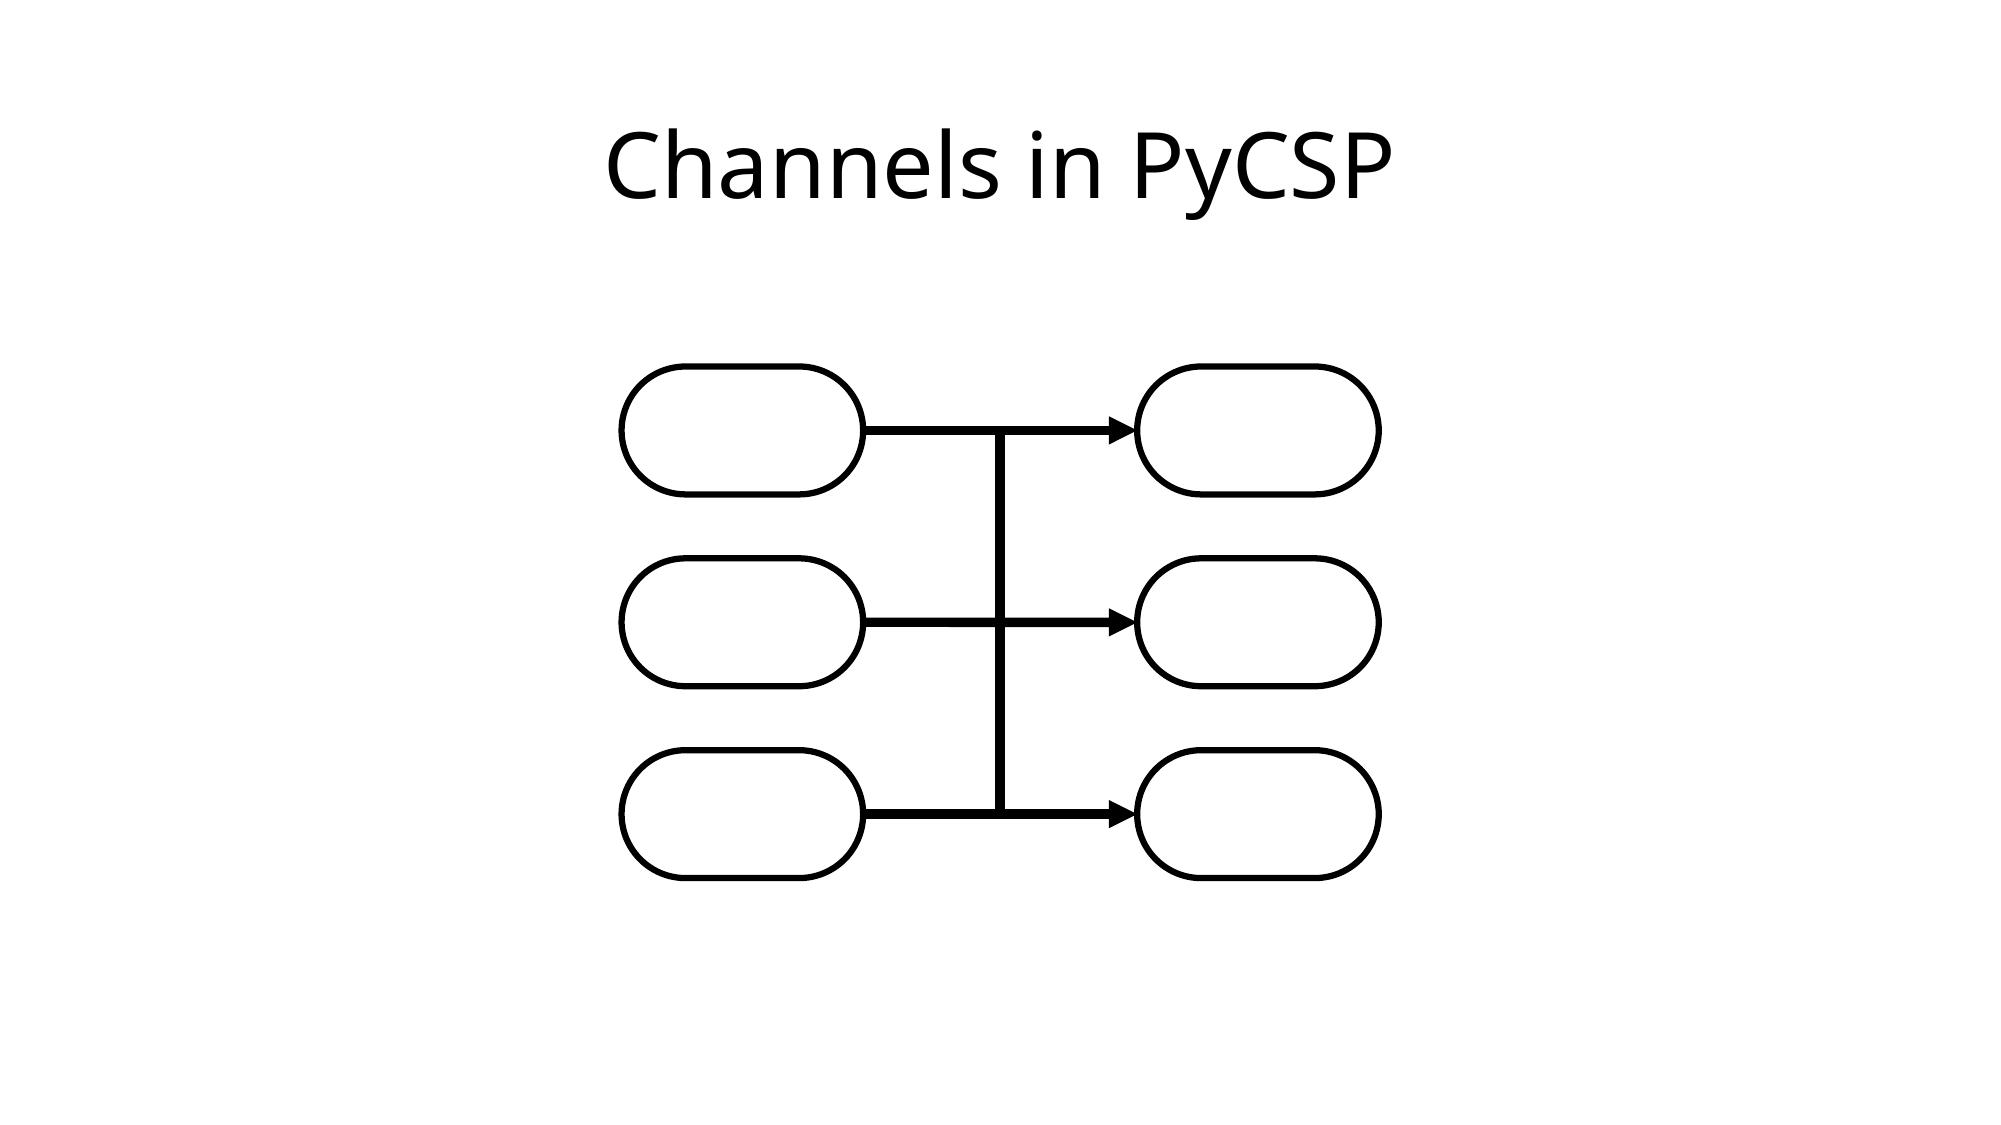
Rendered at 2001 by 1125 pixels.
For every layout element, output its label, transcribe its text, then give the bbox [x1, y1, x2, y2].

title Channels in PyCSP [137, 59, 1863, 278]
